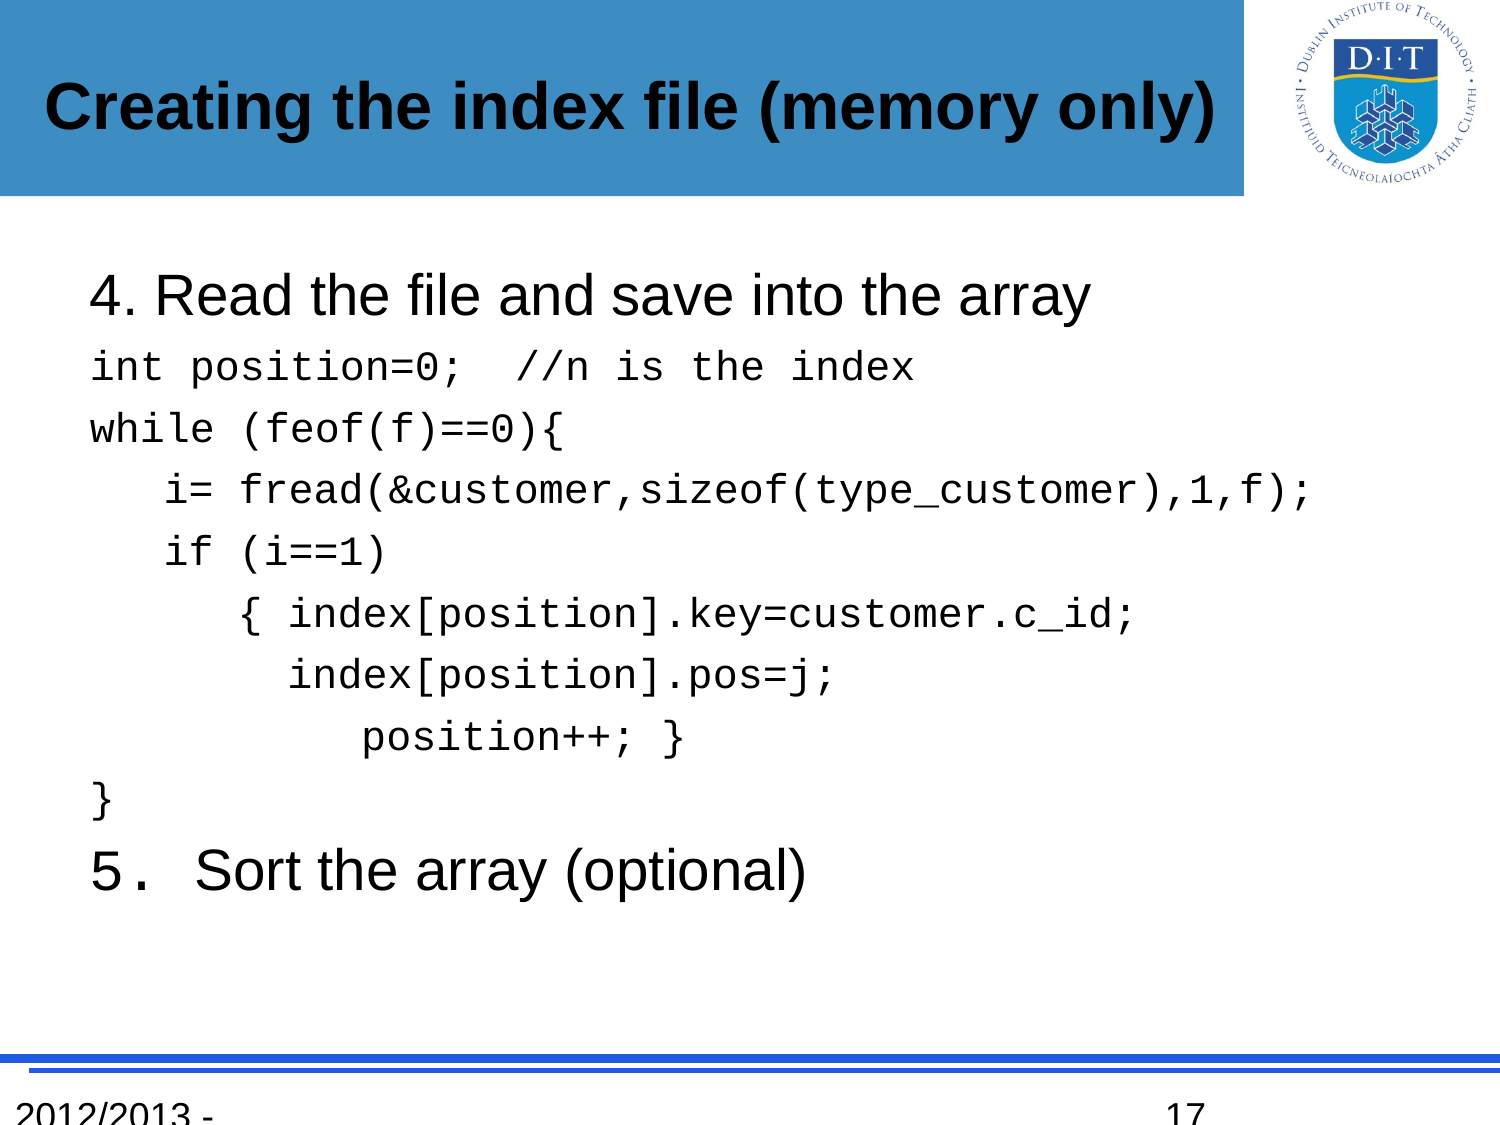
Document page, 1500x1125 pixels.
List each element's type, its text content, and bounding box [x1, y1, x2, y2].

list 4. Read the file and save into the array int position=0; //n is the index while (feof(f)==0){ i= fread(&customer,sizeof(type_customer),1,f); if (i==1) { index[position].key=customer.c_id; index[position].pos=j; position++; } } 5. Sort the array (optional) [75, 249, 1425, 1050]
slide_number <number> [1149, 1084, 1500, 1125]
text_box Creating the index file (memory only) [29, 21, 1236, 185]
slide_number 2012/2013 - DT228/4 [0, 1084, 350, 1125]
picture [1293, 0, 1478, 185]
